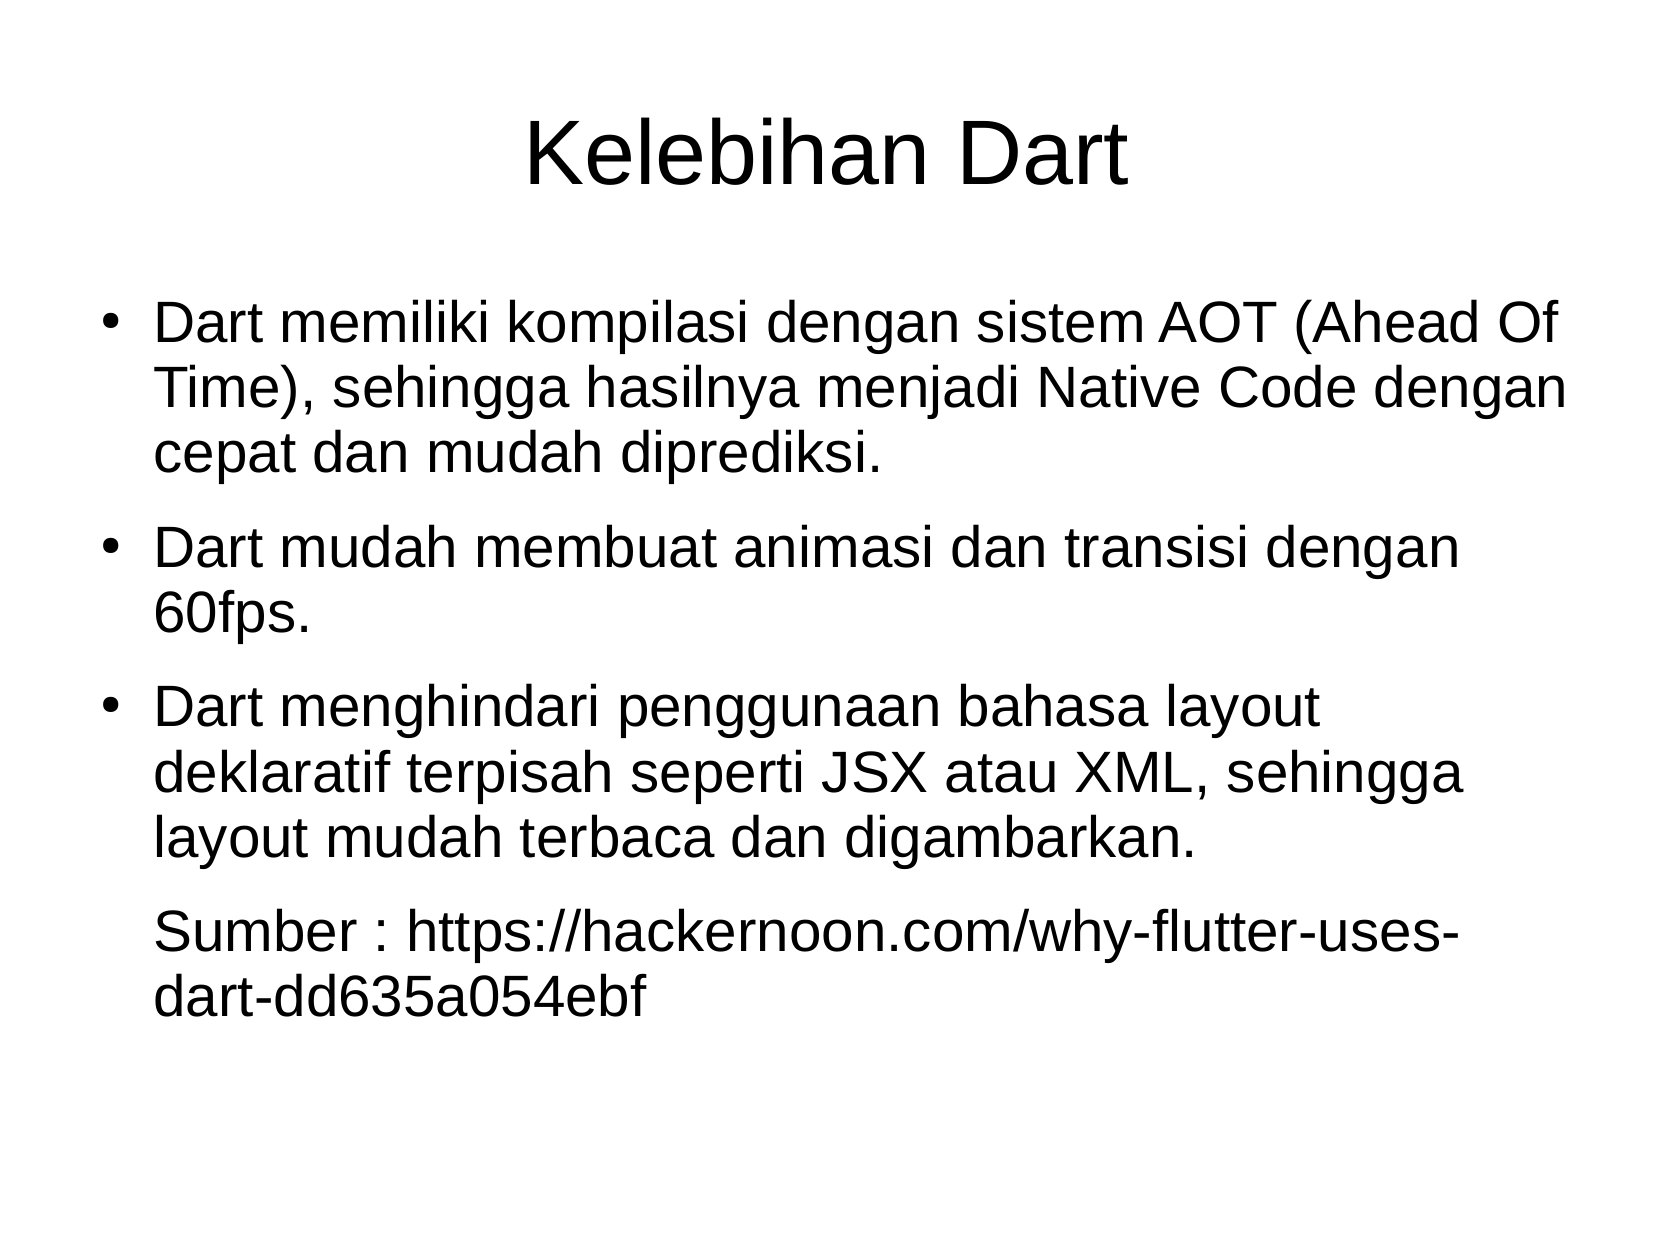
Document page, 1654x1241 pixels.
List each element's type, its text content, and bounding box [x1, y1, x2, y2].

title Kelebihan Dart [82, 49, 1571, 257]
list Dart memiliki kompilasi dengan sistem AOT (Ahead Of Time), sehingga hasilnya menjadi Native Code dengan cepat dan mudah diprediksi. Dart mudah membuat animasi dan transisi dengan 60fps. Dart menghindari penggunaan bahasa layout deklaratif terpisah seperti JSX atau XML, sehingga layout mudah terbaca dan digambarkan. Sumber : https://hackernoon.com/why-flutter-uses-dart-dd635a054ebf [82, 290, 1571, 1109]
